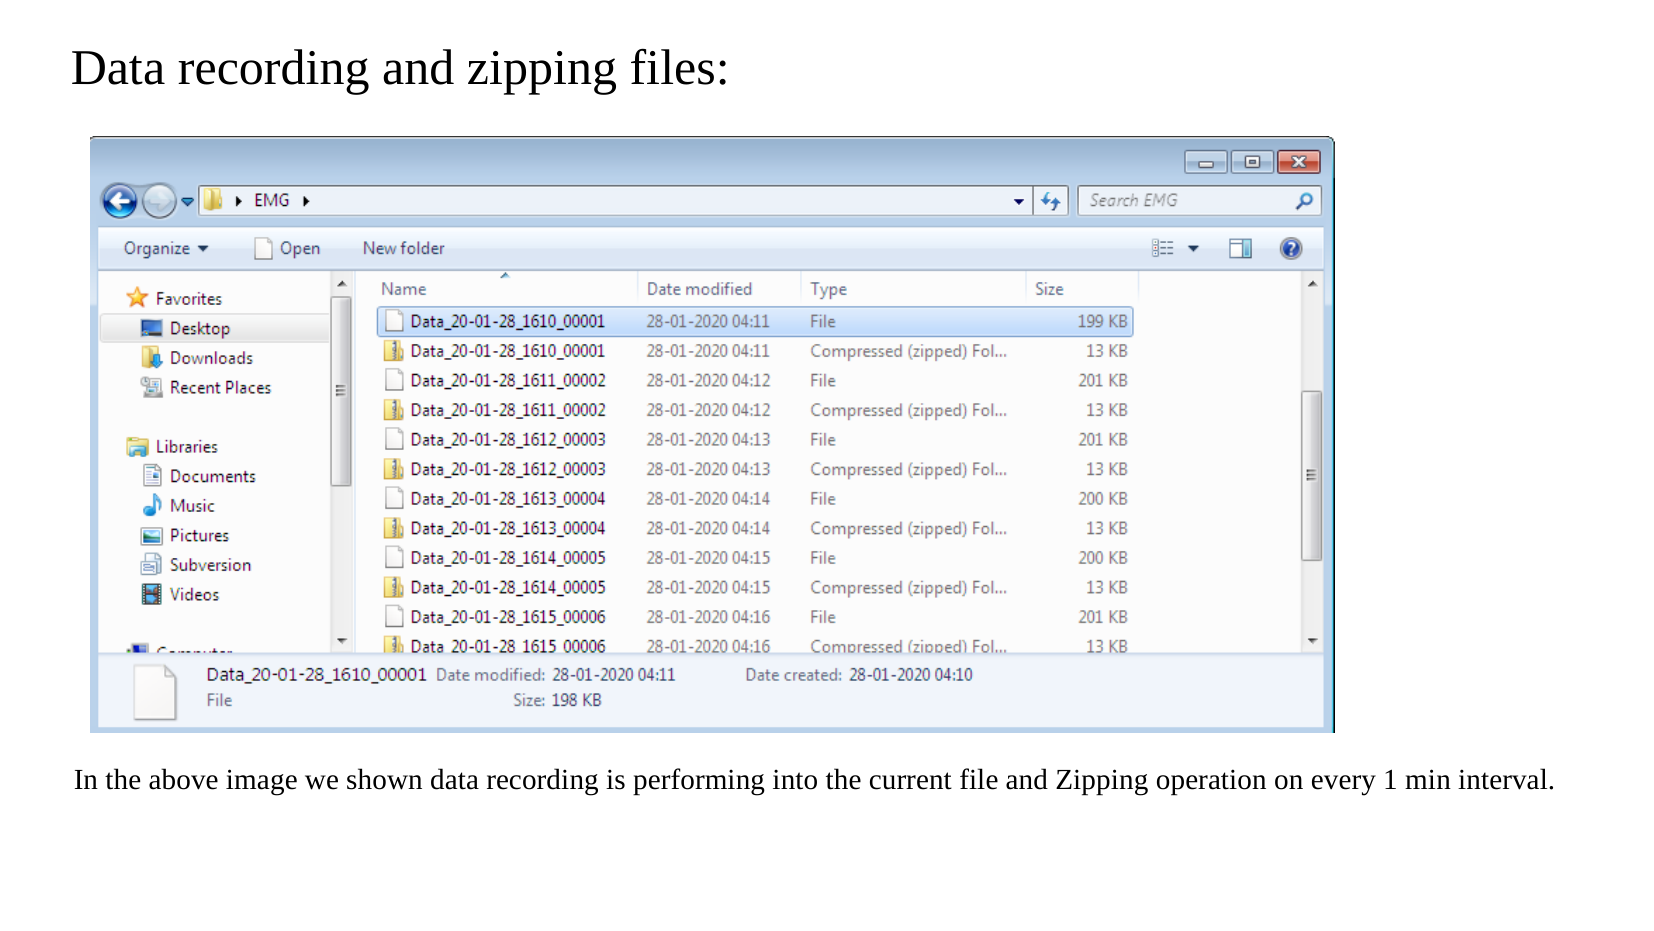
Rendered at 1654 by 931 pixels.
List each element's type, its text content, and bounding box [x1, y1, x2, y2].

text_box In the above image we shown data recording is performing into the current file and Zipping operation on every 1 min interval. [59, 755, 1607, 851]
picture [90, 136, 1335, 733]
title Data recording and zipping files: [70, 17, 1559, 119]
